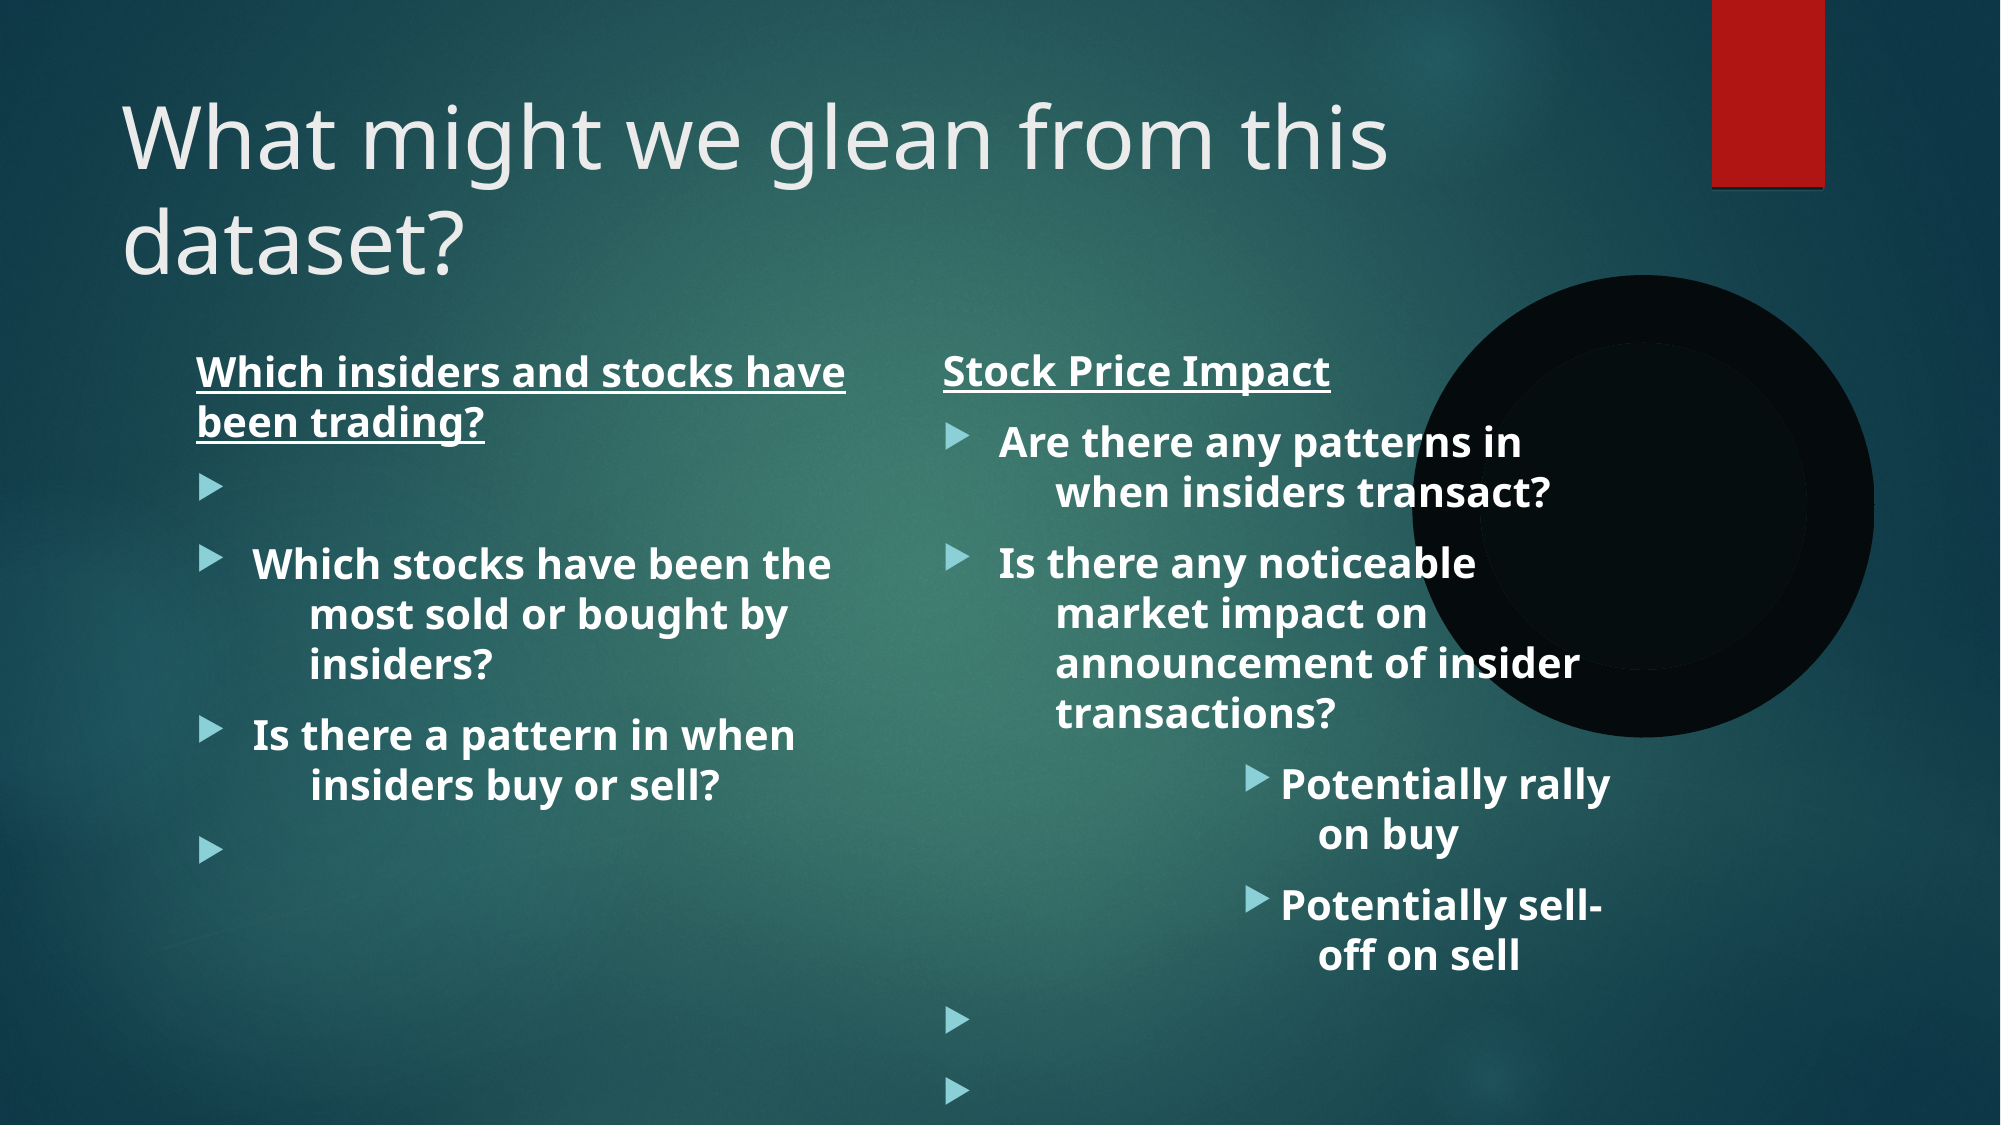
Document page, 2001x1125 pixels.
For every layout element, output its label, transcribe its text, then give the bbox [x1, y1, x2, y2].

list Stock Price Impact Are there any patterns in when insiders transact? Is there any noticeable market impact on announcement of insider transactions? Potentially rally on buy Potentially sell-off on sell [927, 337, 1649, 1027]
list Which insiders and stocks have been trading? Which stocks have been the most sold or bought by insiders? Is there a pattern in when insiders buy or sell? [181, 338, 903, 1027]
title What might we glean from this dataset? [106, 74, 1649, 305]
